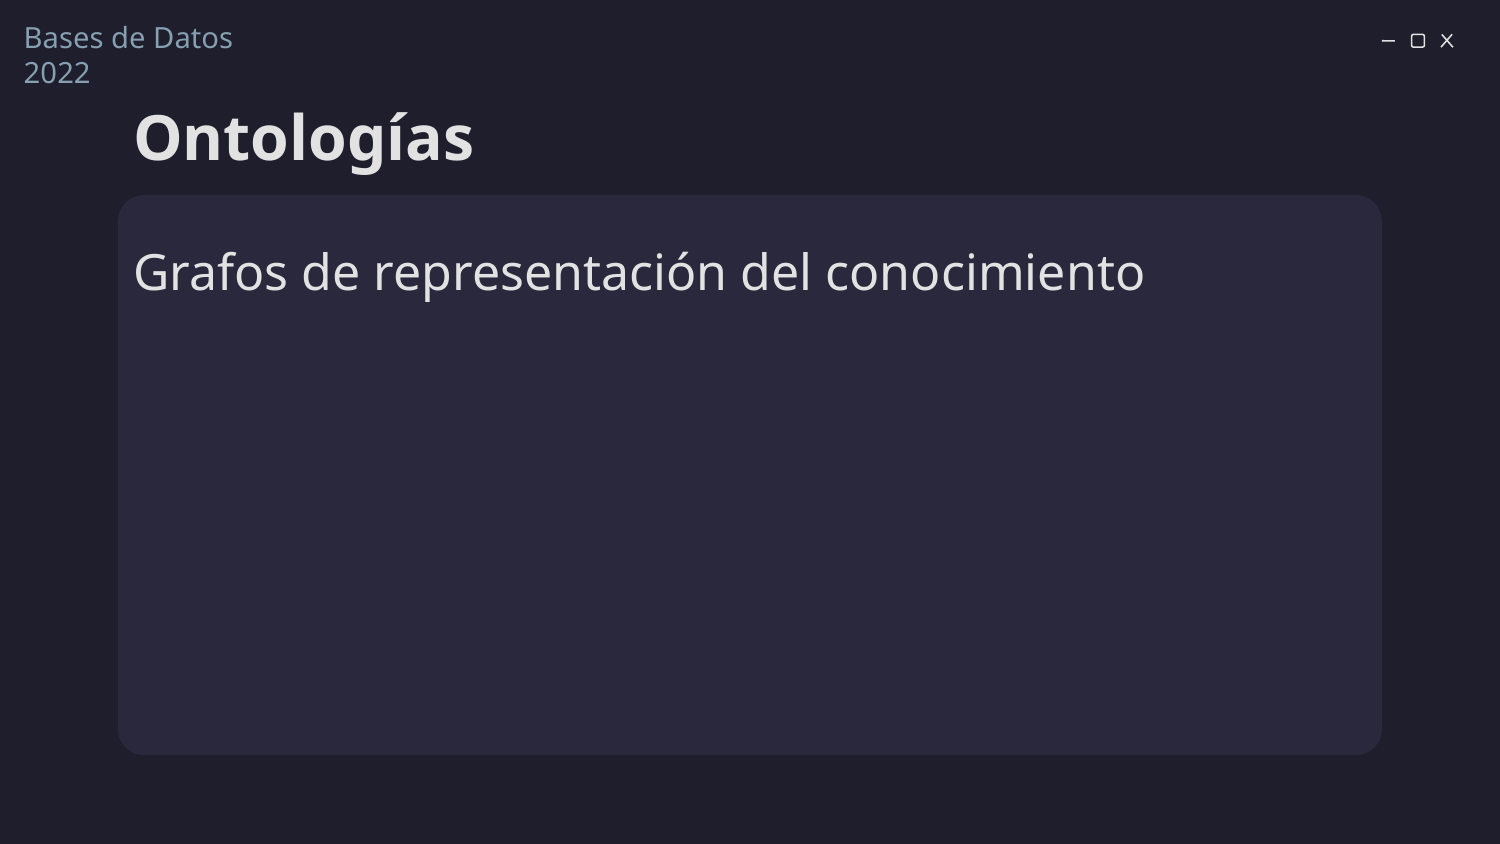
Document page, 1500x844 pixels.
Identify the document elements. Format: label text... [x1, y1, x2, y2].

title Ontologías [118, 88, 1382, 183]
list Grafos de representación del conocimiento [118, 195, 1382, 750]
